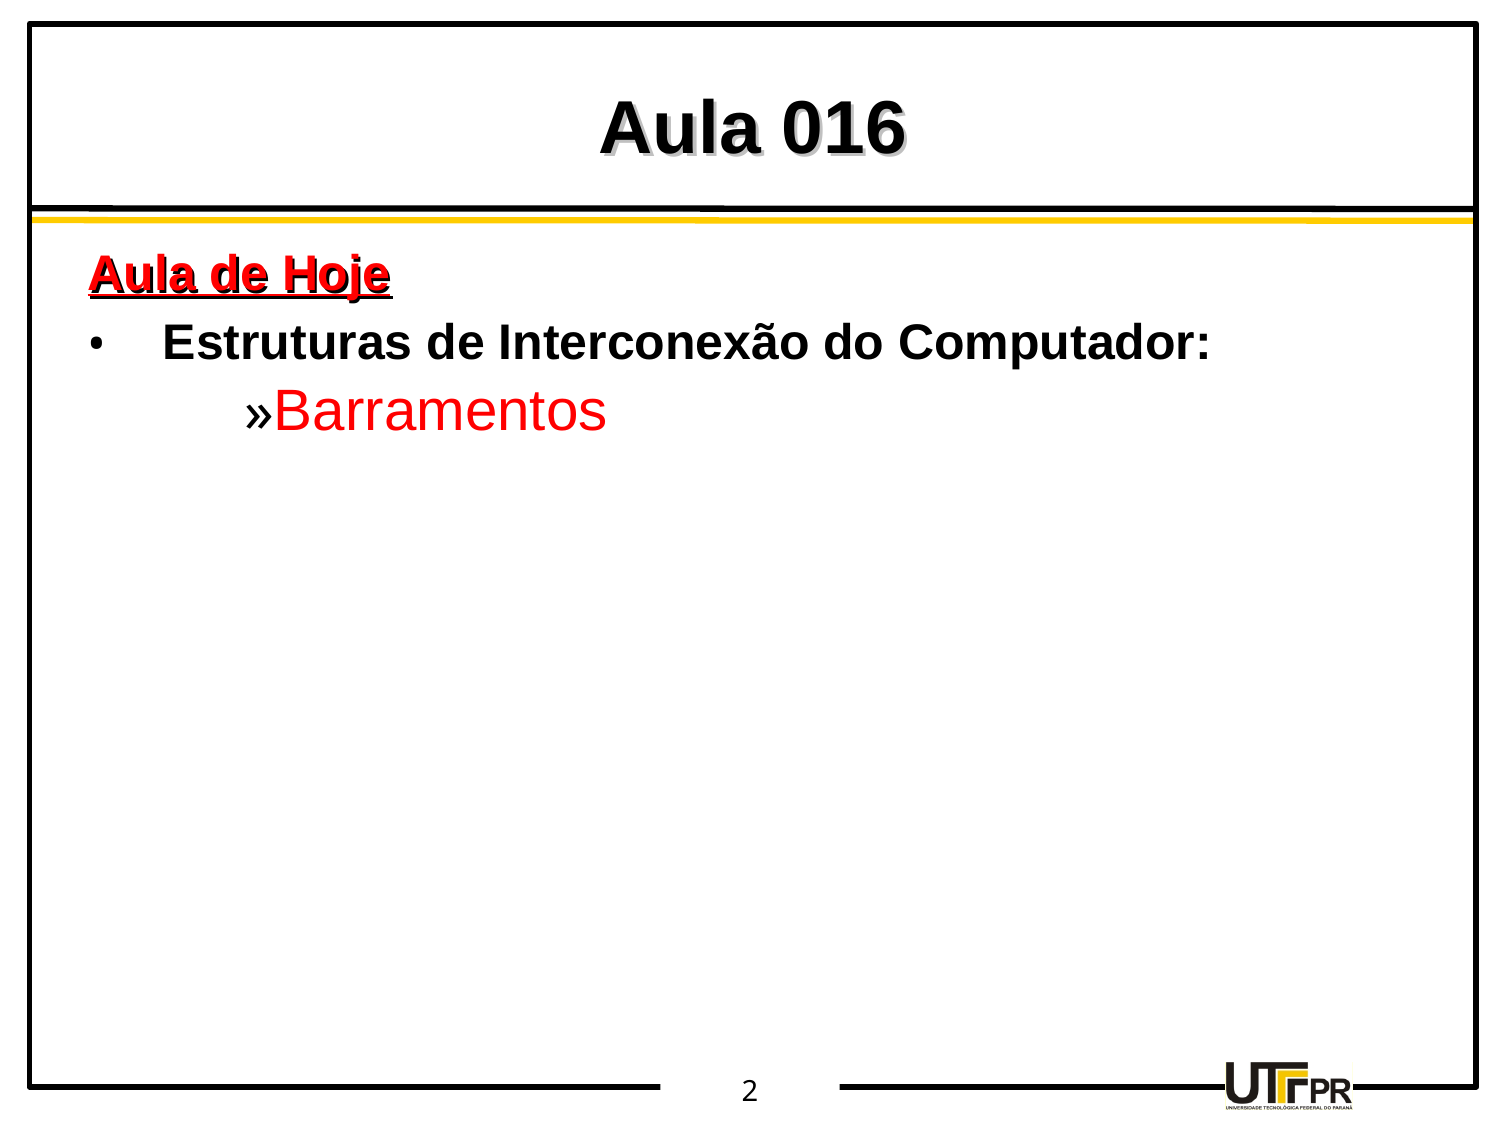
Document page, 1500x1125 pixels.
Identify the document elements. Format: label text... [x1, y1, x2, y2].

title Aula 016 [29, 85, 1477, 180]
list Aula de Hoje Estruturas de Interconexão do Computador: Barramentos [72, 243, 1428, 941]
picture [1225, 1062, 1353, 1110]
